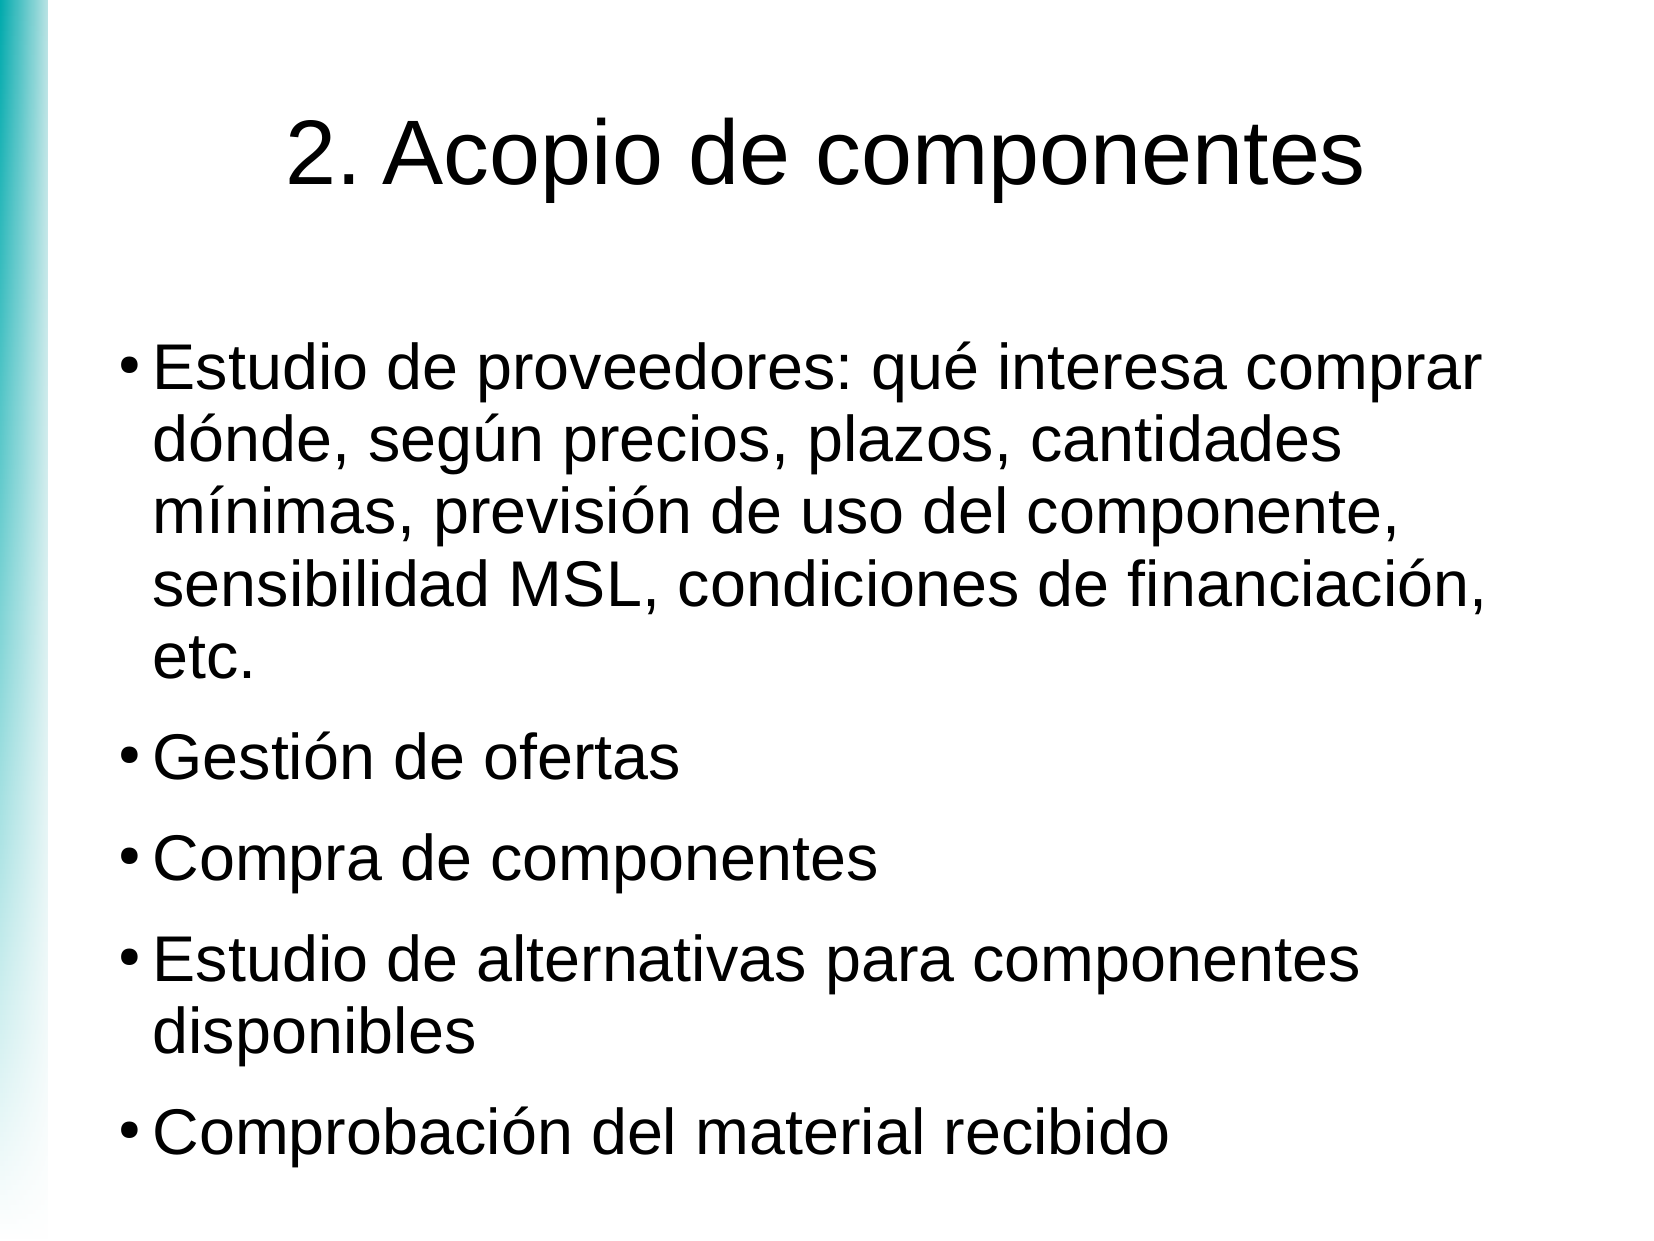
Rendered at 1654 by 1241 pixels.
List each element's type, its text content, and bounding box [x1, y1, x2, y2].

title 2. Acopio de componentes [82, 49, 1571, 257]
list Estudio de proveedores: qué interesa comprar dónde, según precios, plazos, cantidades mínimas, previsión de uso del componente, sensibilidad MSL, condiciones de financiación, etc. Gestión de ofertas Compra de componentes Estudio de alternativas para componentes disponibles Comprobación del material recibido [118, 330, 1607, 1170]
